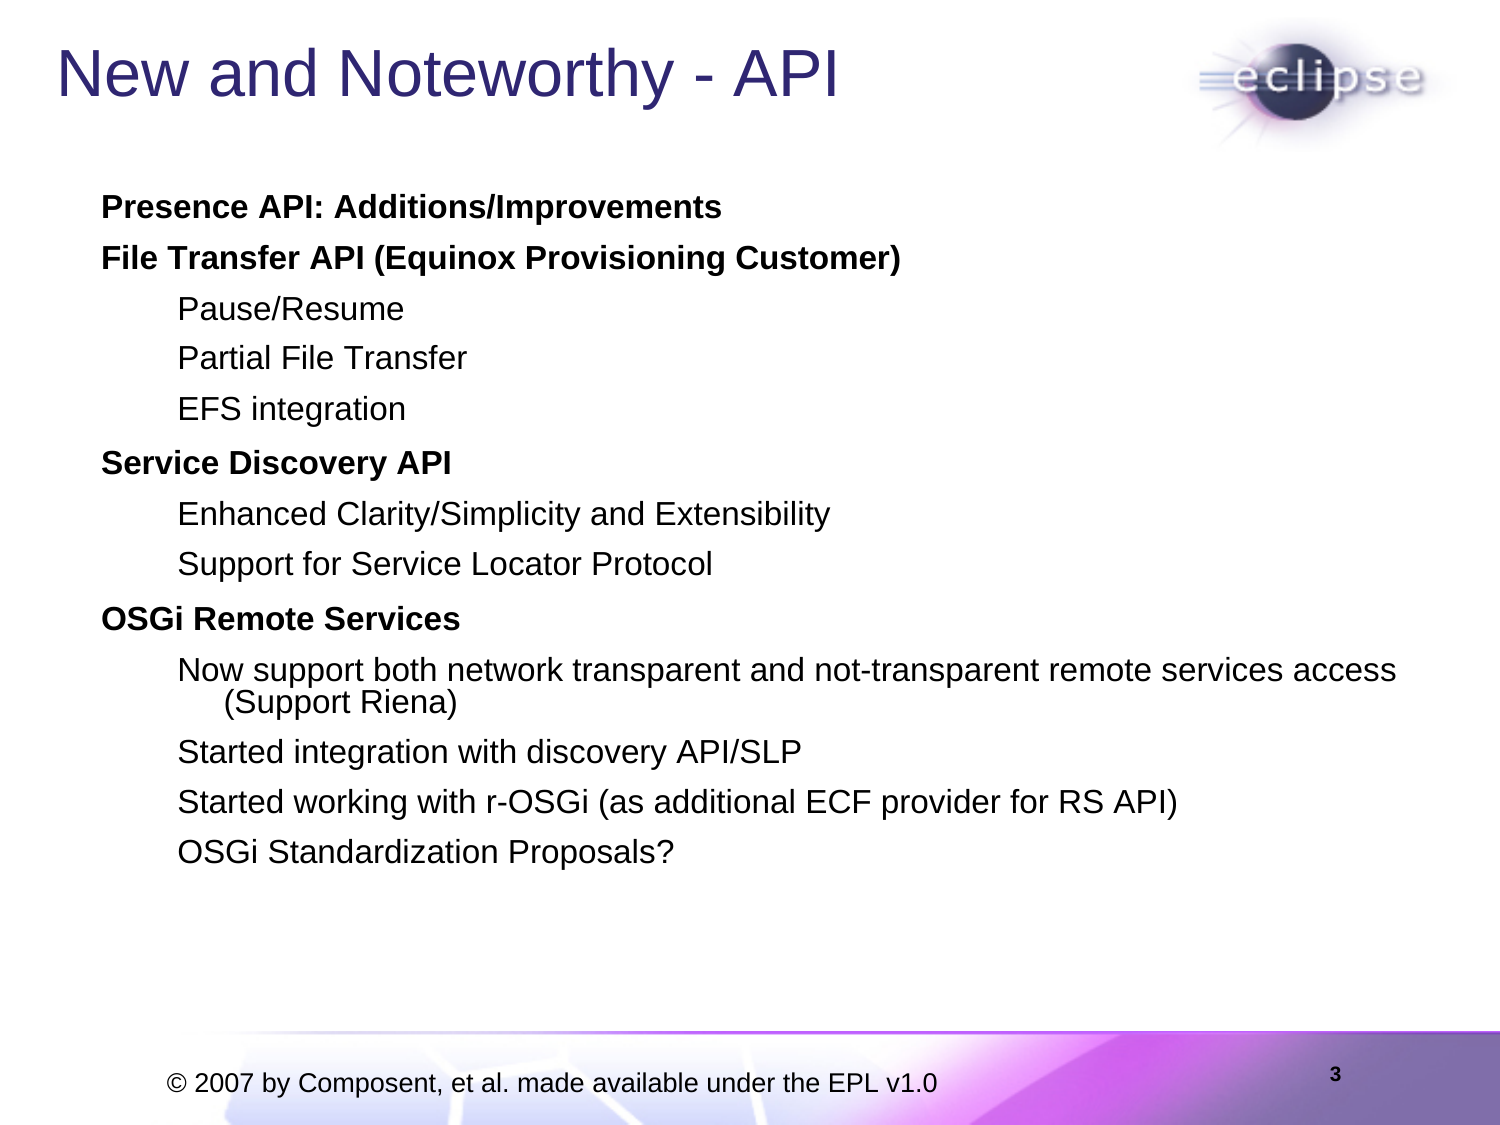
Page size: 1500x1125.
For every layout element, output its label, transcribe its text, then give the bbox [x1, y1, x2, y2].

picture [92, 1031, 1500, 1125]
title New and Noteworthy - API [41, 35, 1395, 126]
picture [1164, 17, 1465, 152]
list Presence API: Additions/Improvements File Transfer API (Equinox Provisioning Customer) Pause/Resume Partial File Transfer EFS integration Service Discovery API Enhanced Clarity/Simplicity and Extensibility Support for Service Locator Protocol OSGi Remote Services Now support both network transparent and not-transparent remote services access (Support Riena) Started integration with discovery API/SLP Started working with r-OSGi (as additional ECF provider for RS API) OSGi Standardization Proposals? [86, 181, 1419, 1030]
